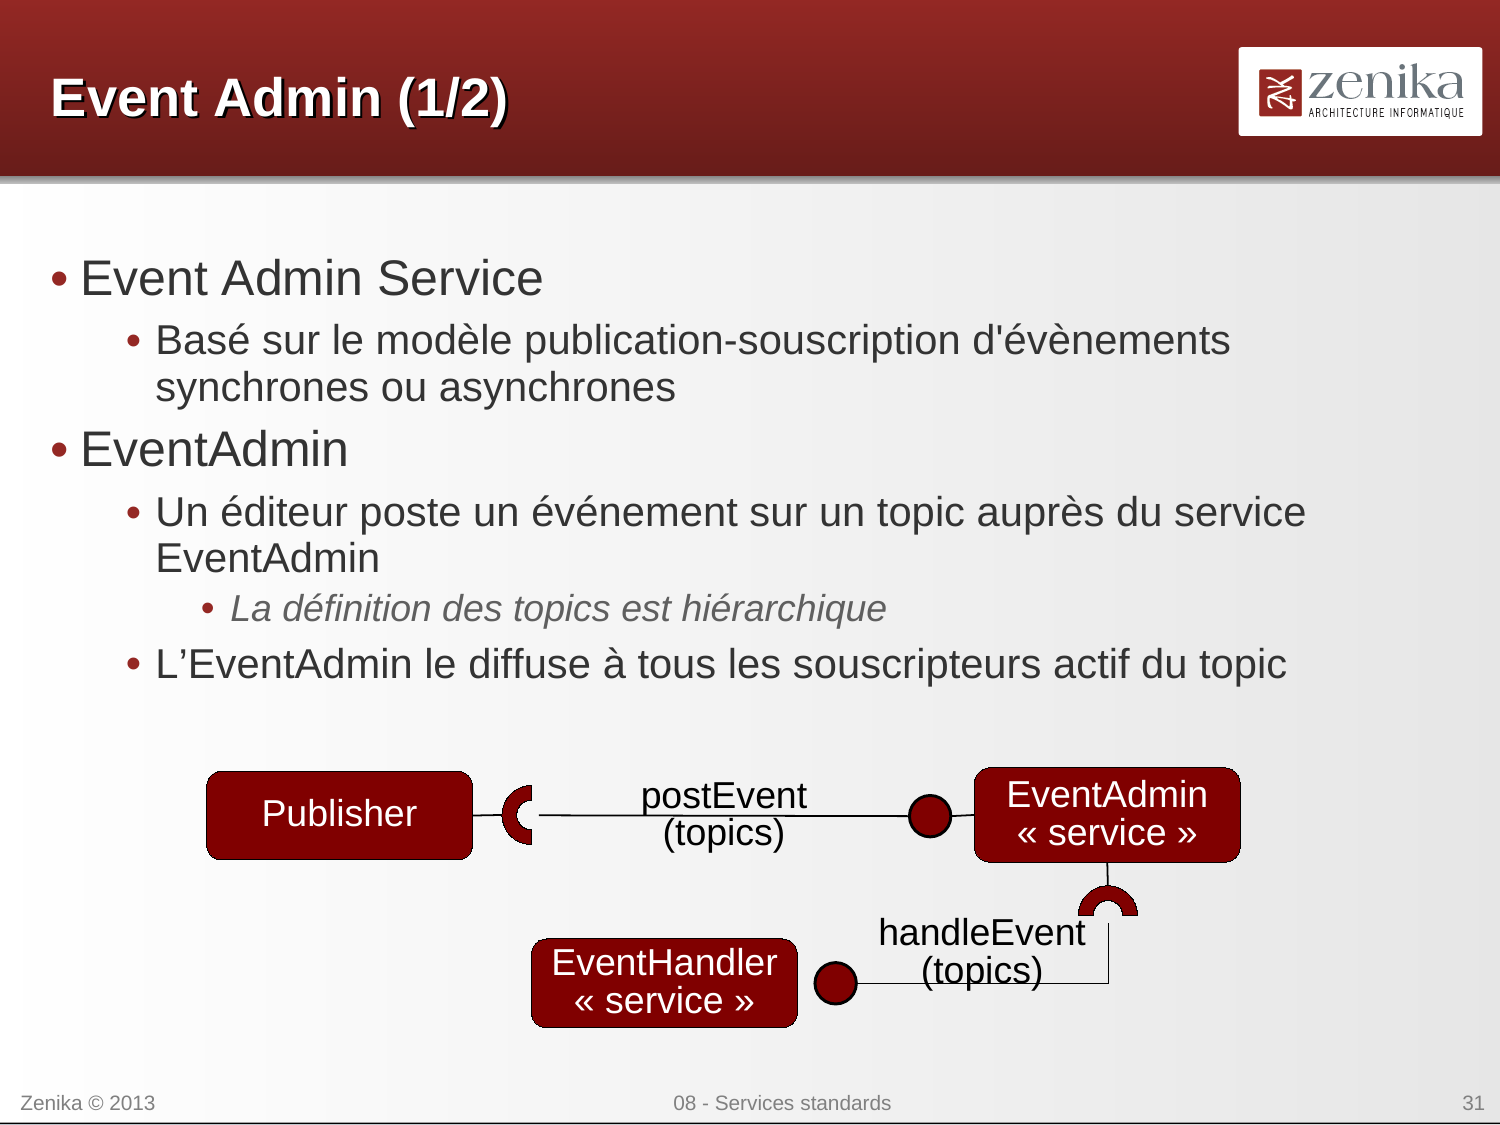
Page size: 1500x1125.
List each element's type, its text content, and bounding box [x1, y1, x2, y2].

text_box [909, 795, 951, 837]
text_box [814, 962, 857, 1004]
text_box Publisher [206, 771, 473, 860]
title Event Admin (1/2) [50, 22, 1206, 172]
picture [1257, 58, 1464, 125]
text_box [1078, 885, 1138, 916]
text_box EventHandler « service » [531, 938, 798, 1028]
list Event Admin Service Basé sur le modèle publication-souscription d'évènements synchrones ou asynchrones EventAdmin Un éditeur poste un événement sur un topic auprès du service EventAdmin La définition des topics est hiérarchique L’EventAdmin le diffuse à tous les souscripteurs actif du topic [50, 249, 1435, 1064]
text_box [501, 785, 532, 845]
text_box EventAdmin « service » [974, 767, 1241, 863]
